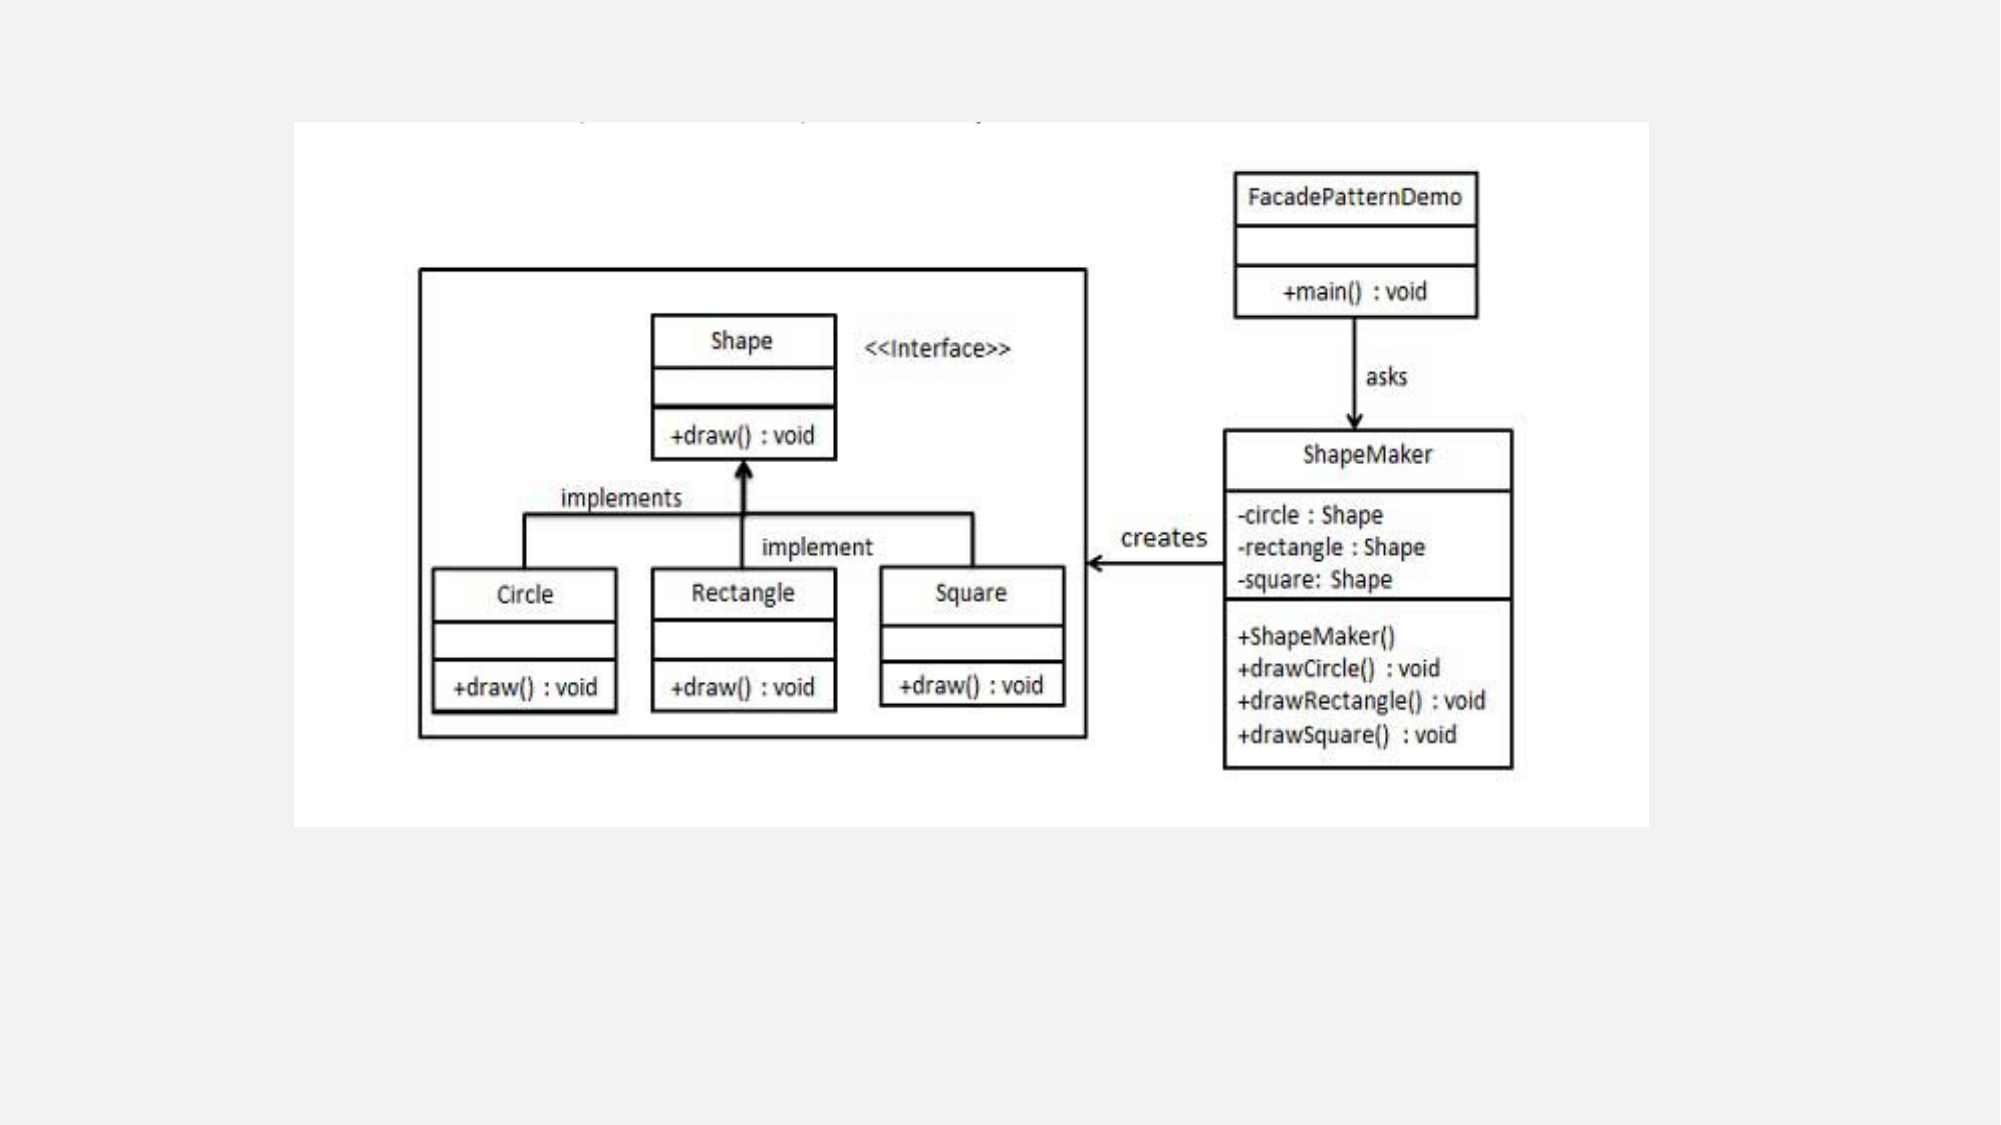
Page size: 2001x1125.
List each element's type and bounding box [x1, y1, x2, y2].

picture [294, 122, 1649, 827]
